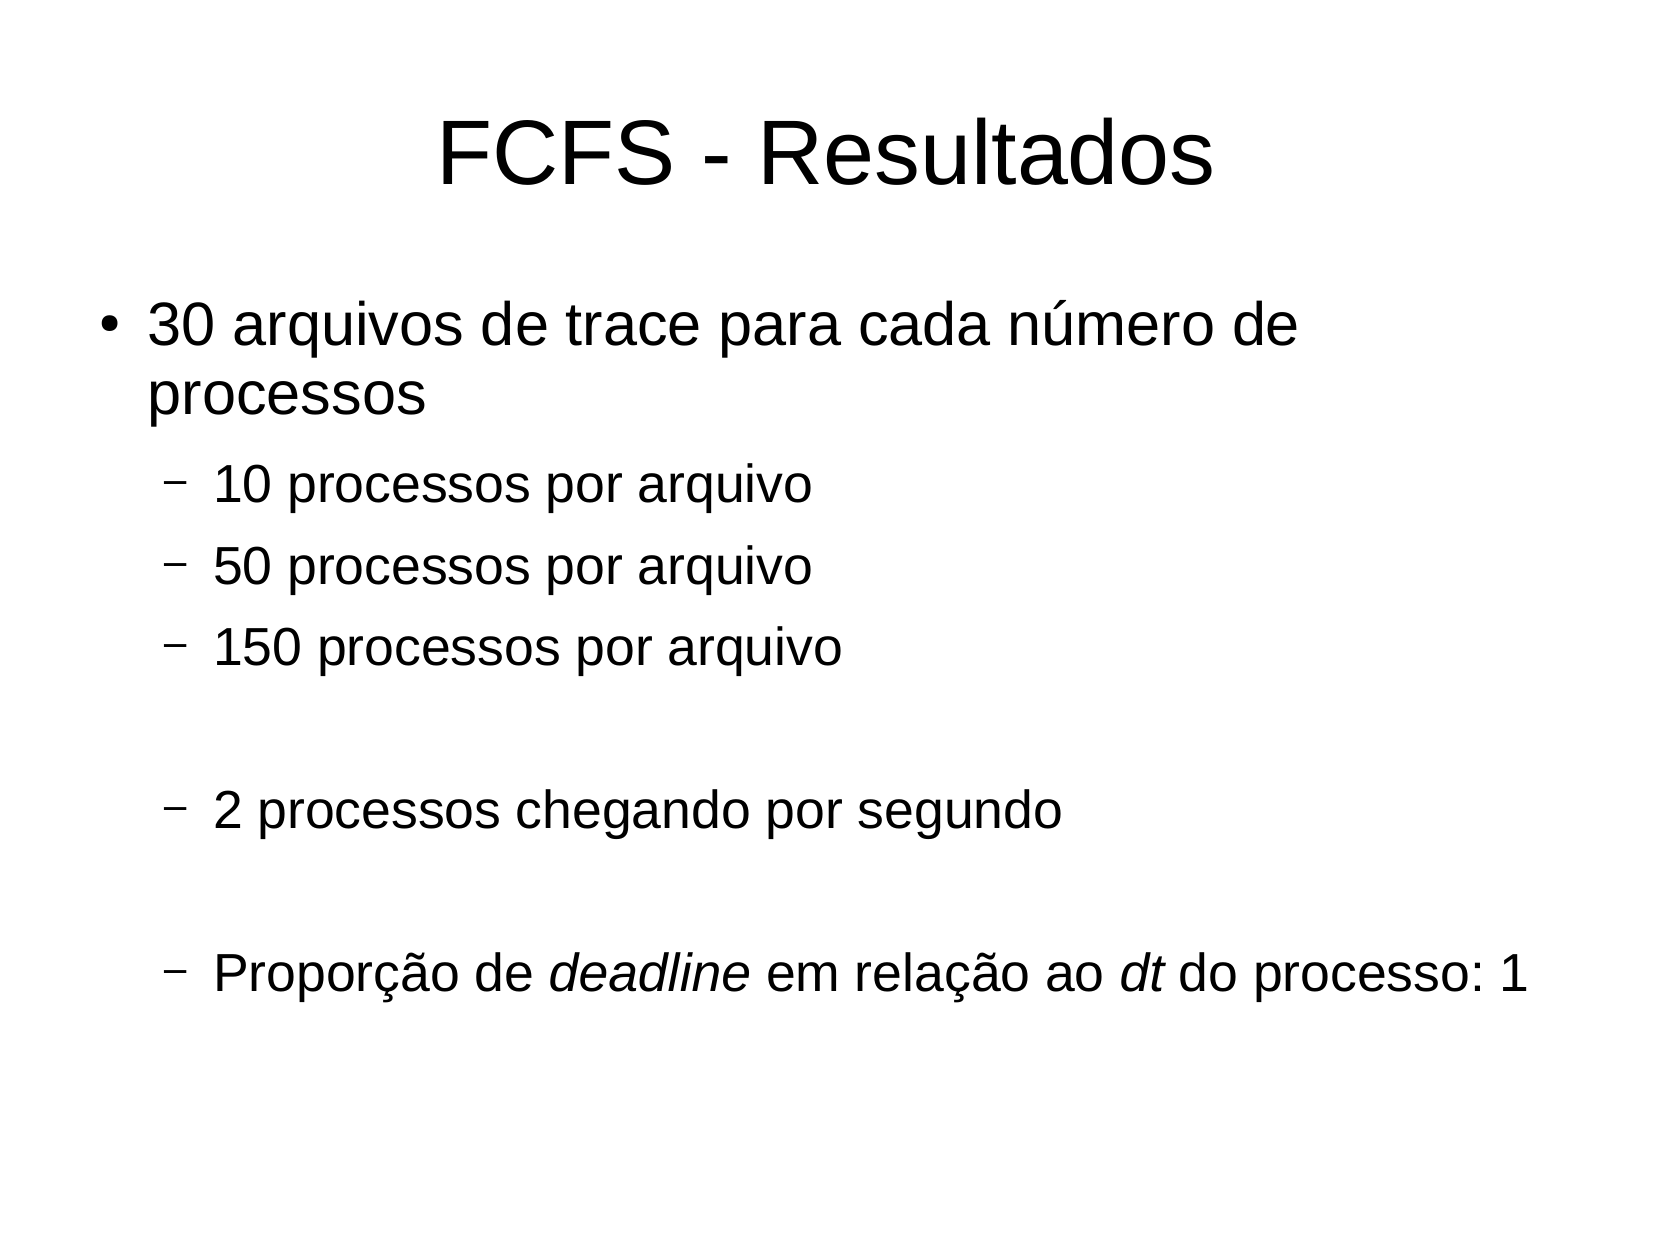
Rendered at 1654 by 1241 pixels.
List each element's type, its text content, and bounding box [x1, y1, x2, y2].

title FCFS - Resultados [82, 49, 1571, 257]
list 30 arquivos de trace para cada número de processos 10 processos por arquivo 50 processos por arquivo 150 processos por arquivo 2 processos chegando por segundo Proporção de deadline em relação ao dt do processo: 1 [82, 290, 1571, 1010]
